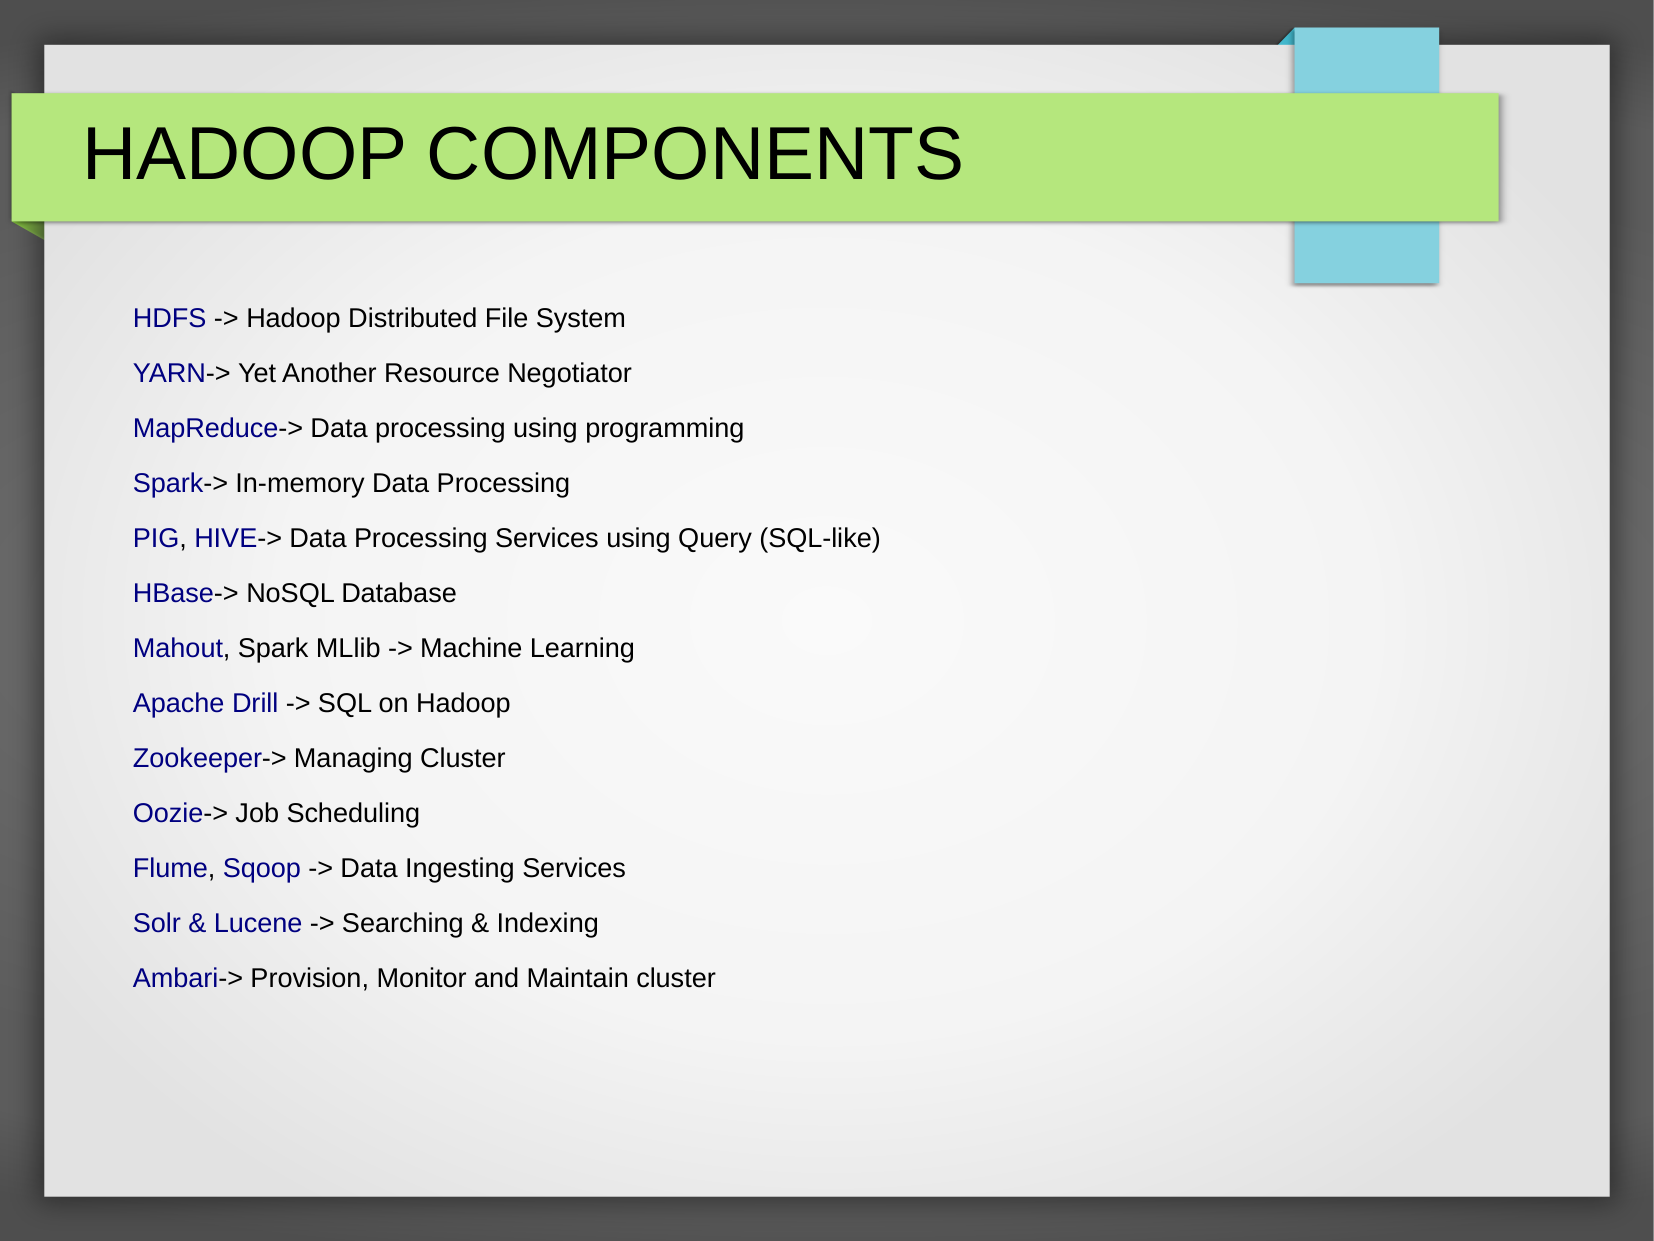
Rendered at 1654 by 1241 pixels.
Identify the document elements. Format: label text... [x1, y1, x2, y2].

picture [0, 0, 1654, 1241]
text_box HDFS -> Hadoop Distributed File System YARN-> Yet Another Resource Negotiator MapReduce-> Data processing using programming Spark-> In-memory Data Processing PIG, HIVE-> Data Processing Services using Query (SQL-like) HBase-> NoSQL Database Mahout, Spark MLlib -> Machine Learning Apache Drill -> SQL on Hadoop Zookeeper-> Managing Cluster Oozie-> Job Scheduling Flume, Sqoop -> Data Ingesting Services Solr & Lucene -> Searching & Indexing Ambari-> Provision, Monitor and Maintain cluster [118, 295, 1595, 1111]
title HADOOP COMPONENTS [82, 94, 1264, 213]
